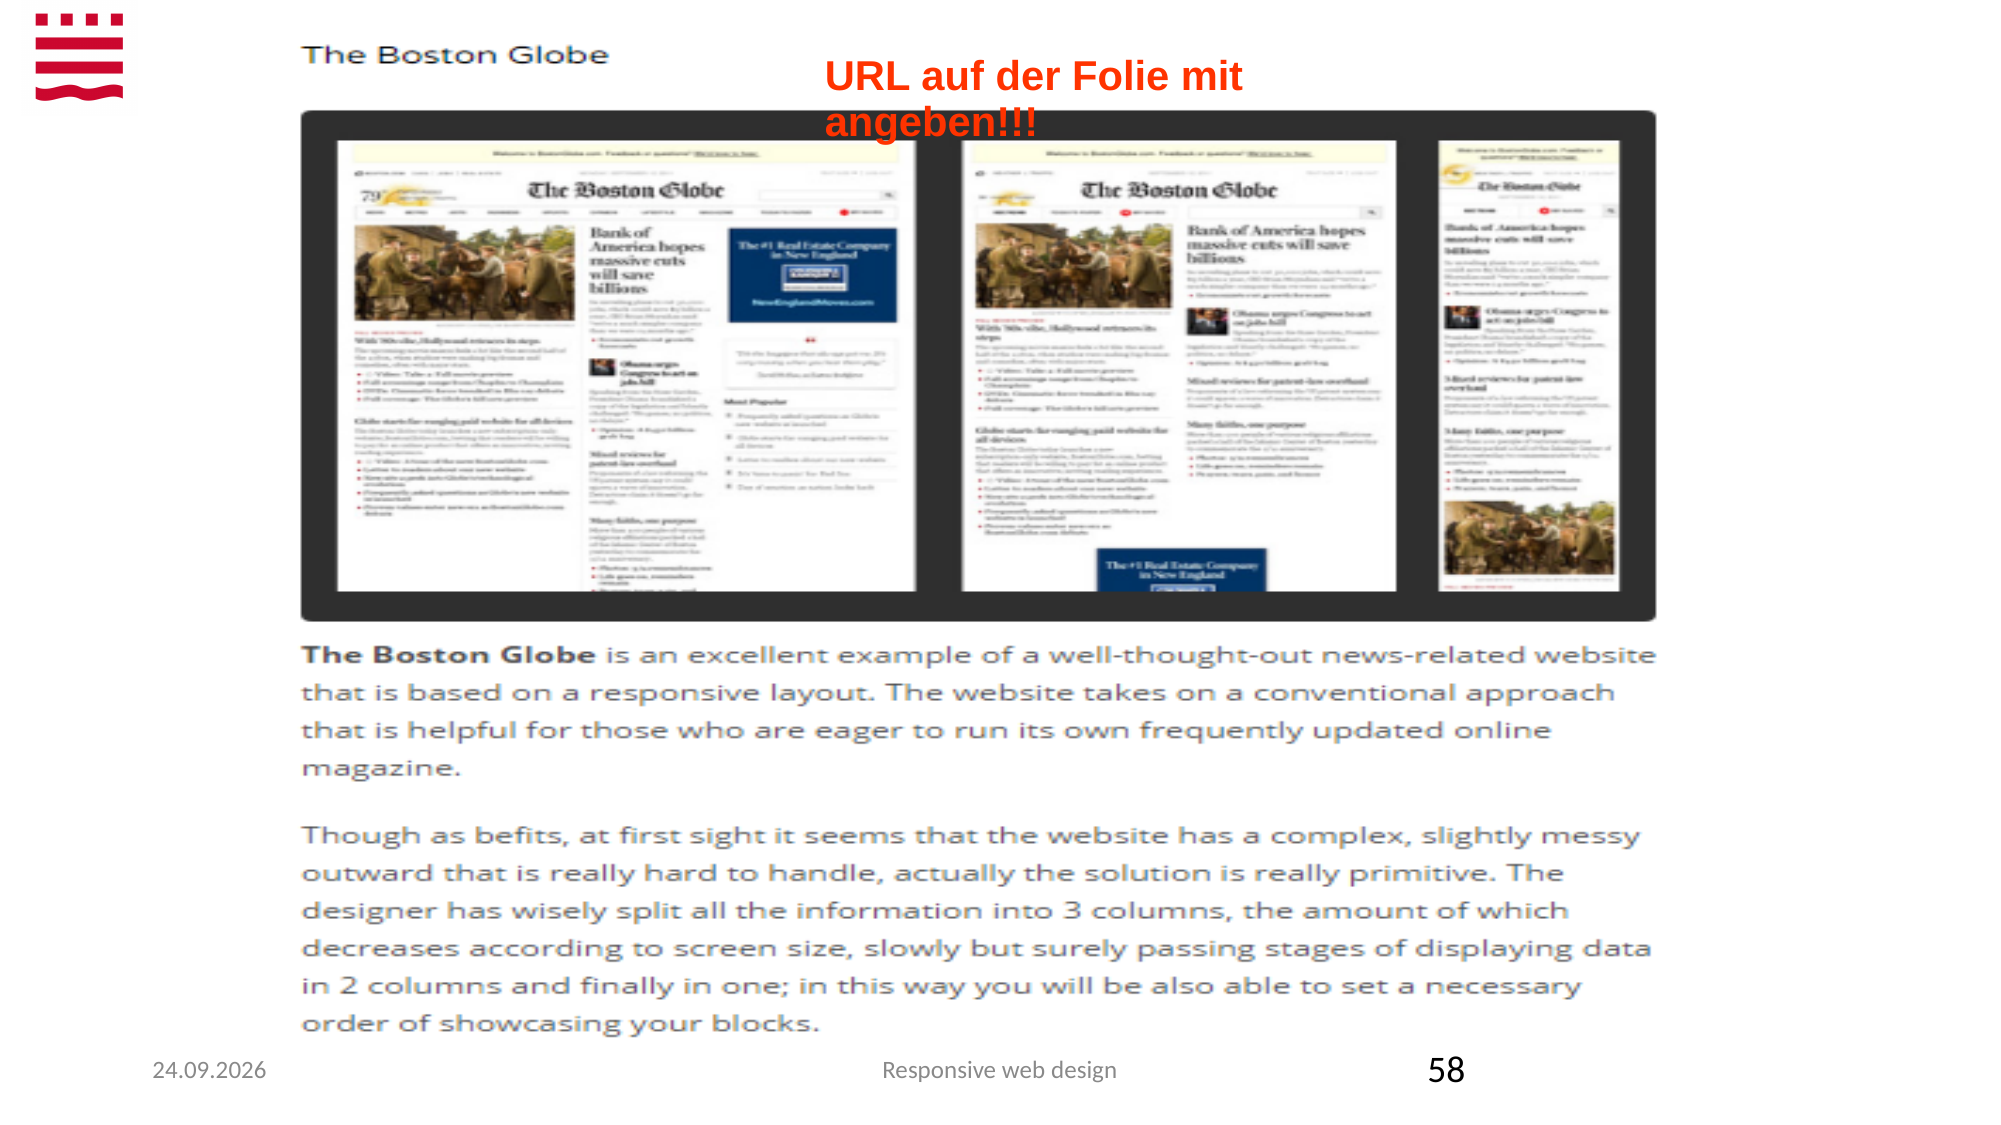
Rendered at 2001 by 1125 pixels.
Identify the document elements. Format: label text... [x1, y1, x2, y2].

text_box [1412, 1042, 1863, 1103]
text_box Responsive web design [662, 1042, 1338, 1103]
picture [21, 0, 138, 116]
text_box 2017/4/30 [137, 1042, 588, 1103]
picture [237, 30, 1750, 1043]
text_box URL auf der Folie mit angeben!!! [810, 45, 1483, 107]
